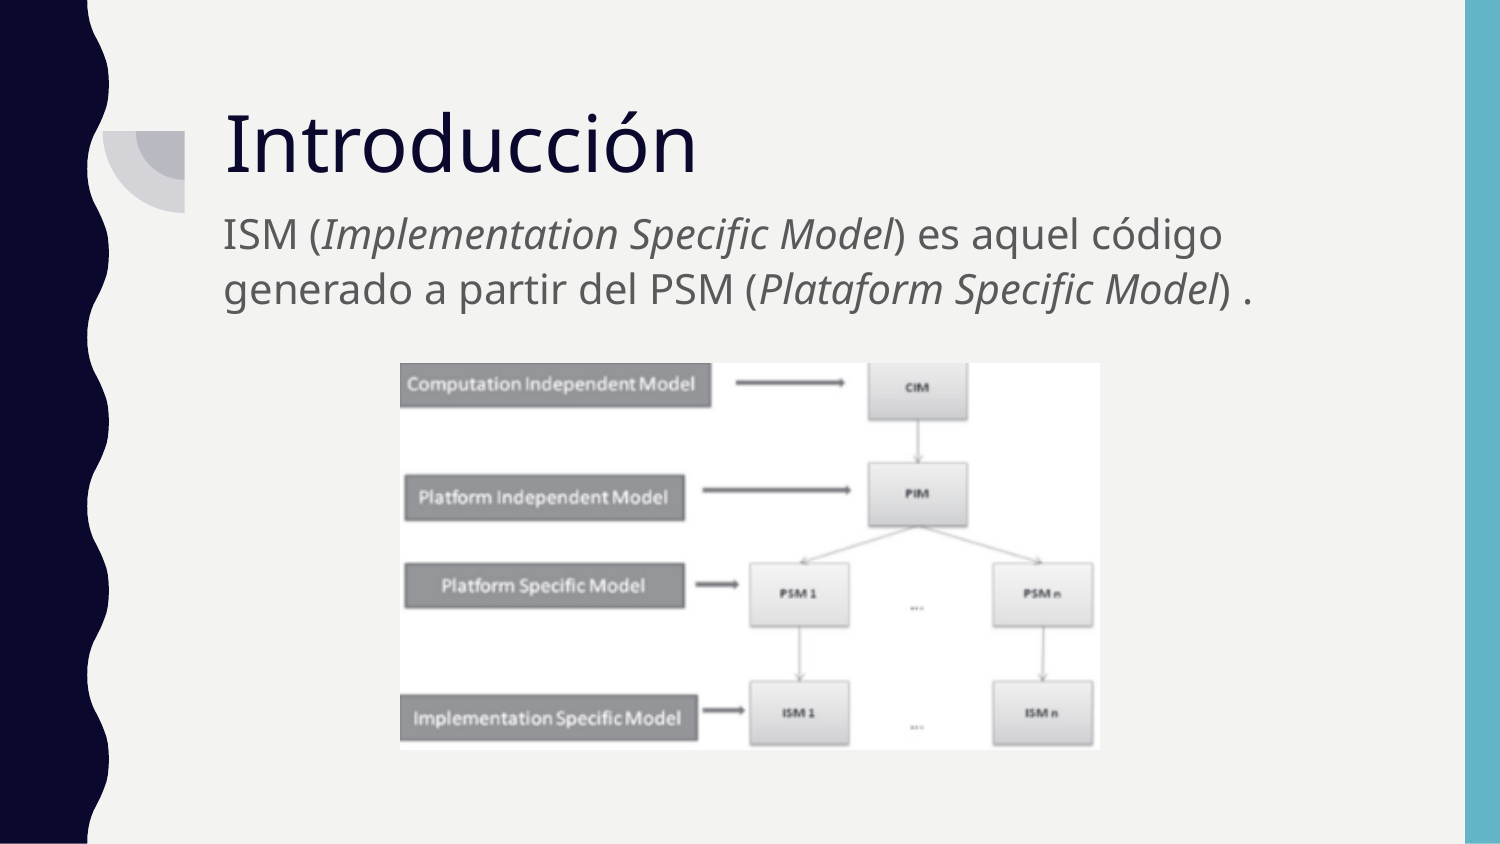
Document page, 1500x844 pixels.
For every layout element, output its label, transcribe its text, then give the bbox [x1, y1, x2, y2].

picture [400, 363, 1100, 750]
list ISM (Implementation Specific Model) es aquel código generado a partir del PSM (Plataform Specific Model) . [212, 197, 1420, 373]
title Introducción [213, 98, 1368, 197]
